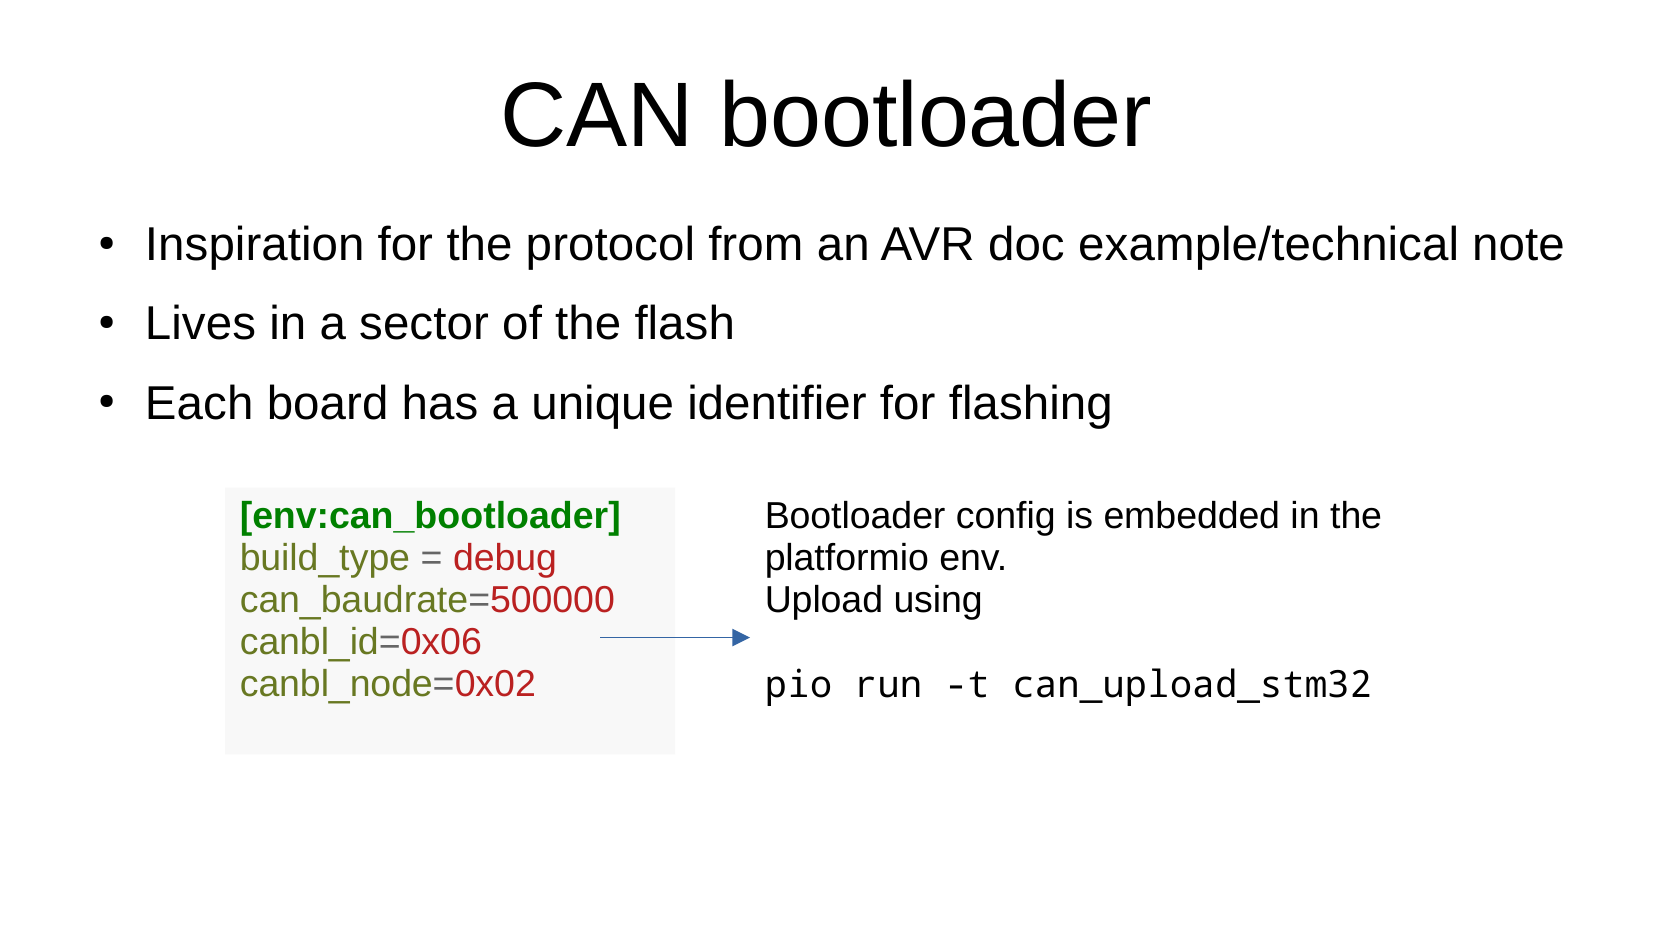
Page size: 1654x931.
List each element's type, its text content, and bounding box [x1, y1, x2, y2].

title CAN bootloader [82, 37, 1571, 193]
text_box Bootloader config is embedded in the platformio env. Upload using pio run -t can_upload_stm32 [750, 487, 1426, 751]
list Inspiration for the protocol from an AVR doc example/technical note Lives in a sector of the flash Each board has a unique identifier for flashing [82, 217, 1571, 451]
text_box [env:can_bootloader] build_type = debug can_baudrate=500000 canbl_id=0x06 canbl_node=0x02 [225, 487, 676, 755]
